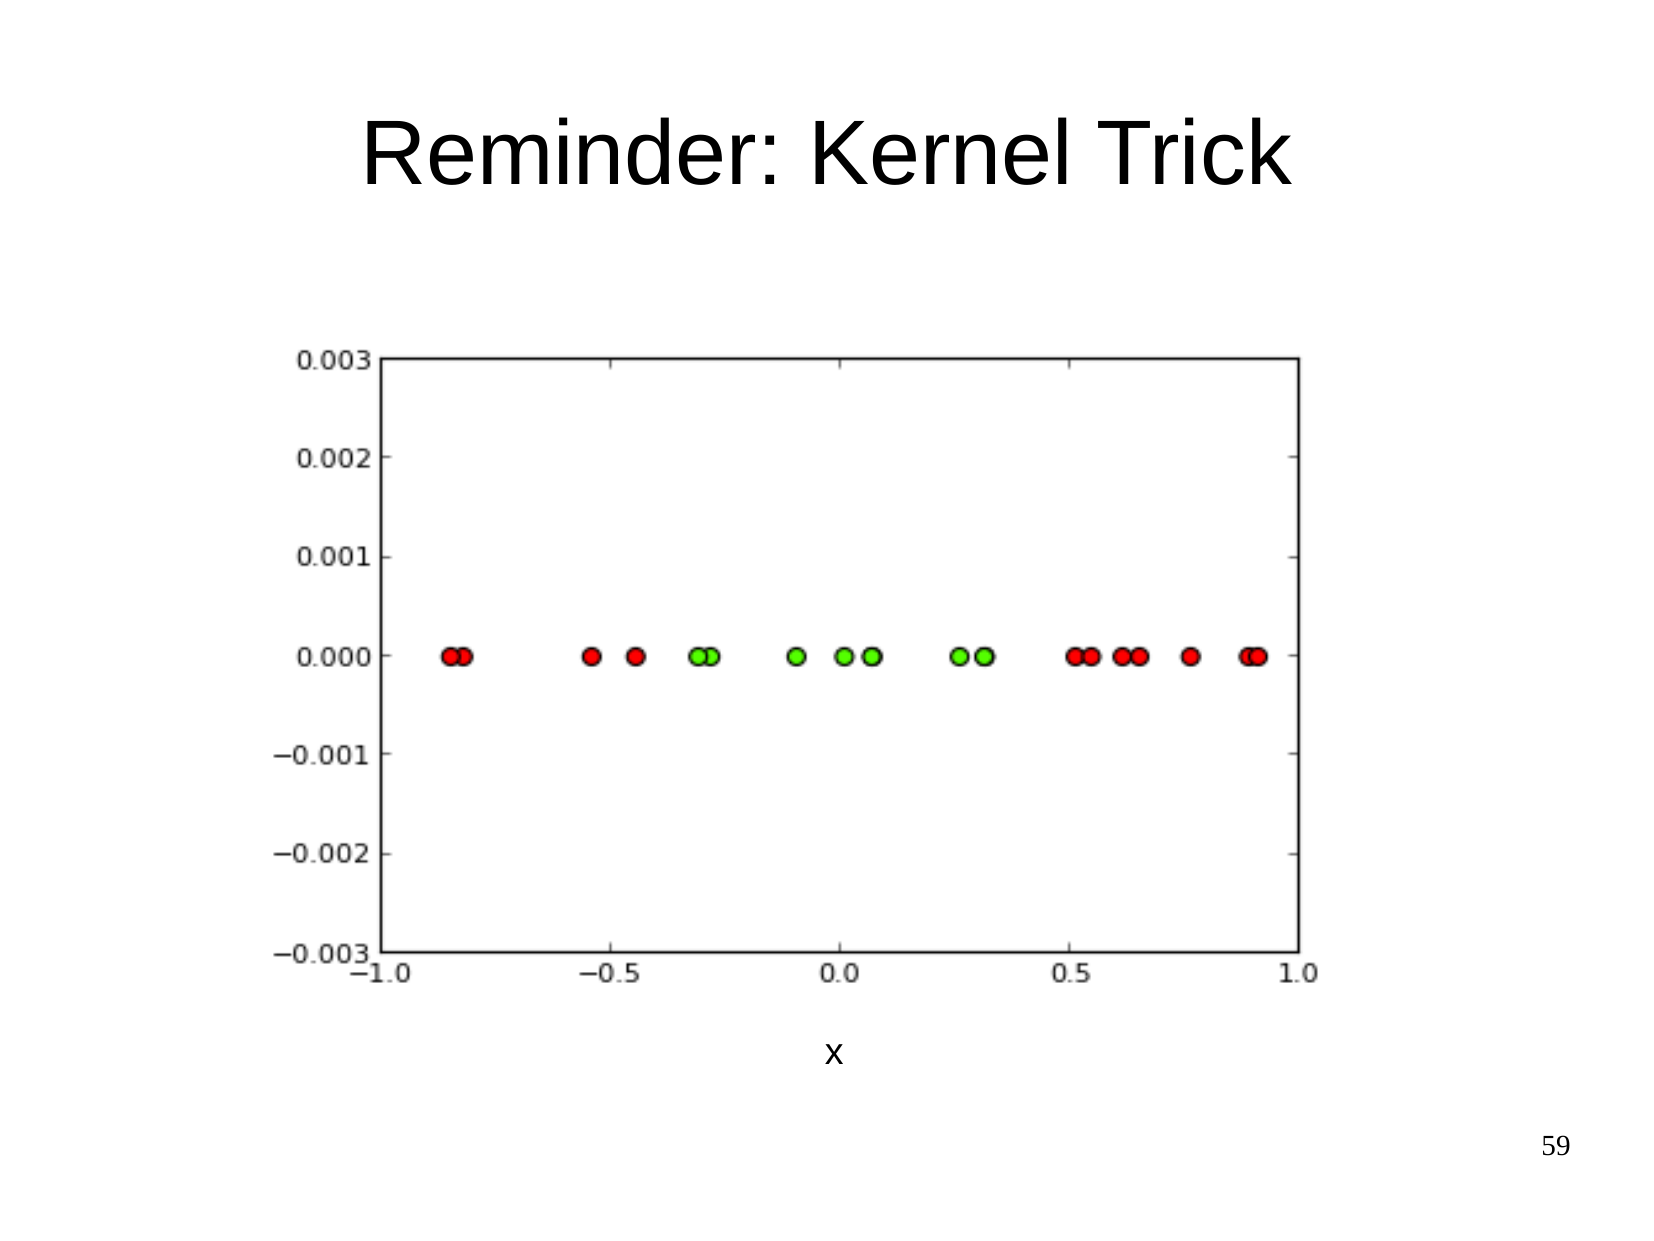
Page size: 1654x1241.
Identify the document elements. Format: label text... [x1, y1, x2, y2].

picture [235, 284, 1419, 1051]
title Reminder: Kernel Trick [82, 49, 1571, 257]
text_box x [810, 1023, 931, 1081]
